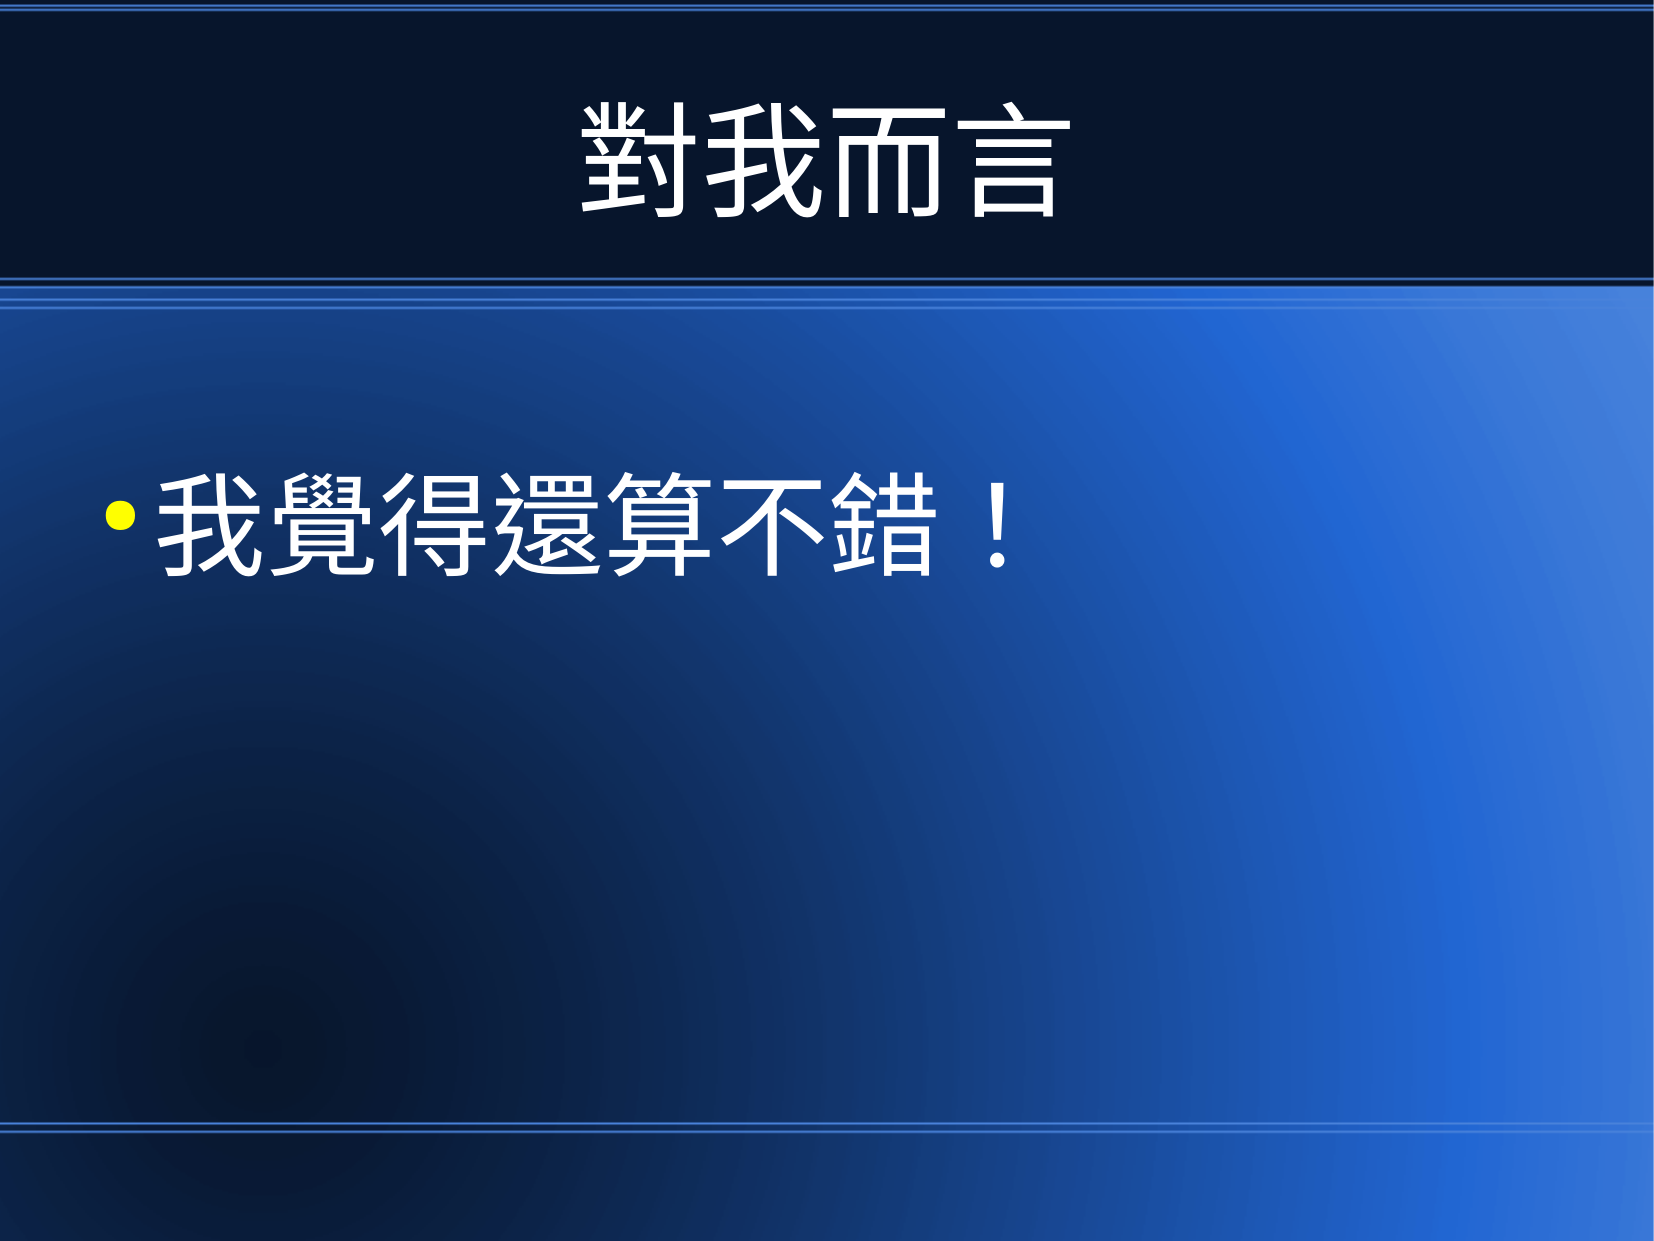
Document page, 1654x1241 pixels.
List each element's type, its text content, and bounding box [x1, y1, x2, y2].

list 我覺得還算不錯！ [82, 355, 1571, 1241]
picture [0, 0, 1654, 1241]
title 對我而言 [82, 49, 1571, 257]
